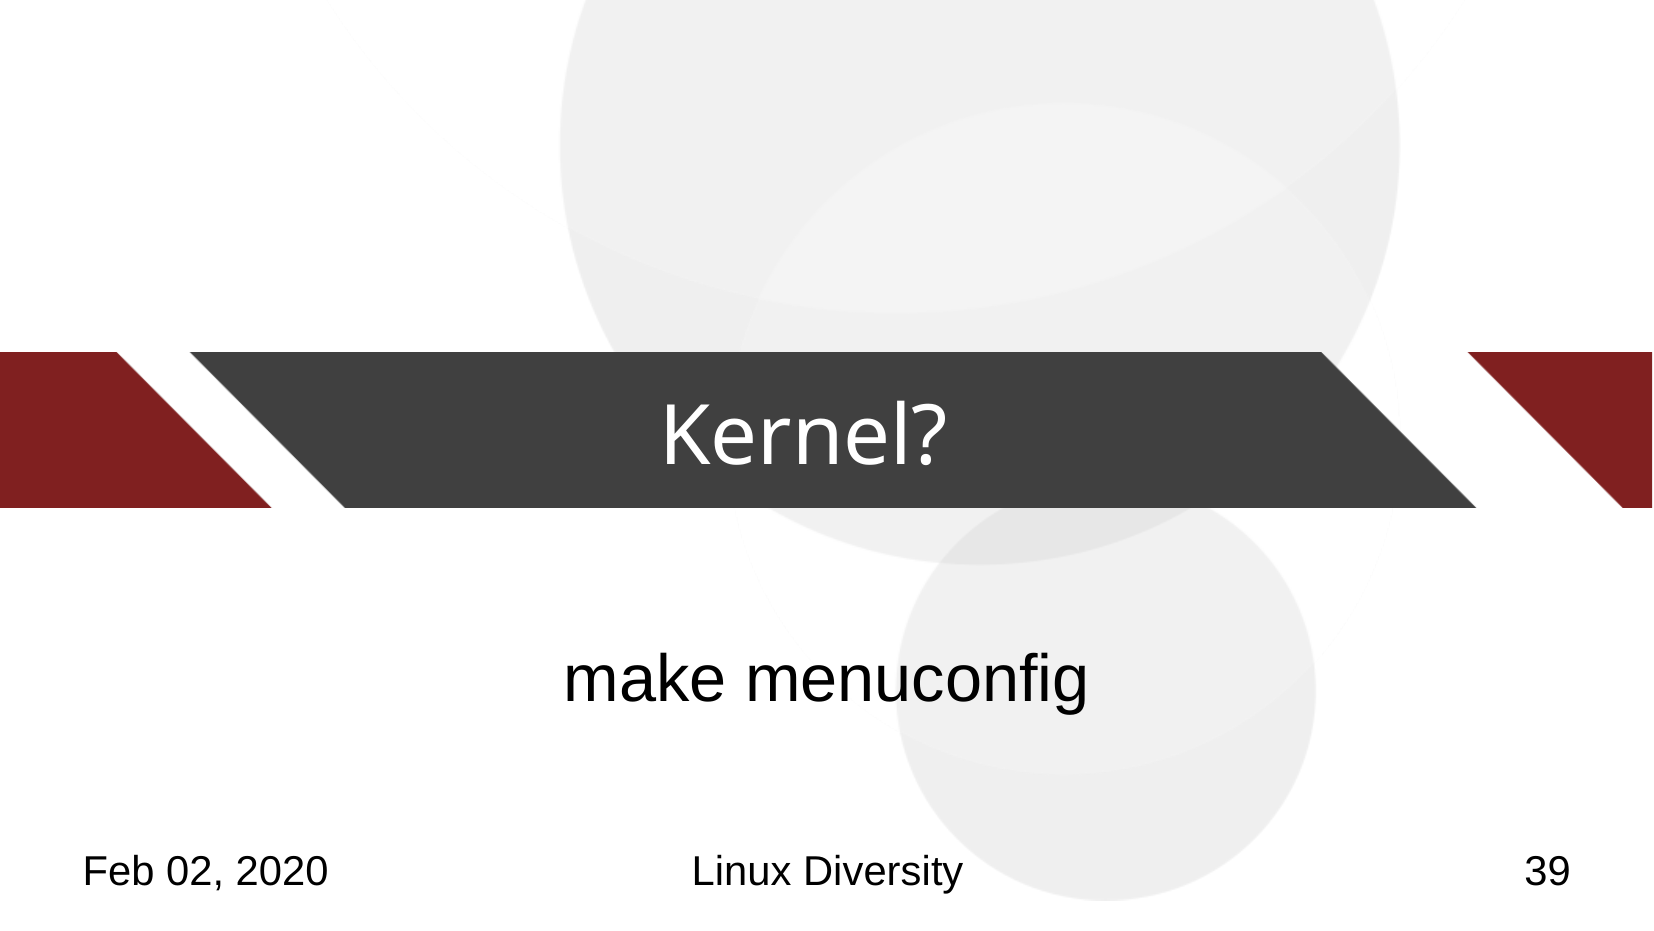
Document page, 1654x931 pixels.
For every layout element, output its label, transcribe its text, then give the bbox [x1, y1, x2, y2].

subtitle make menuconfig [82, 510, 1571, 848]
picture [0, 352, 1653, 508]
title Kernel? [60, 354, 1549, 511]
